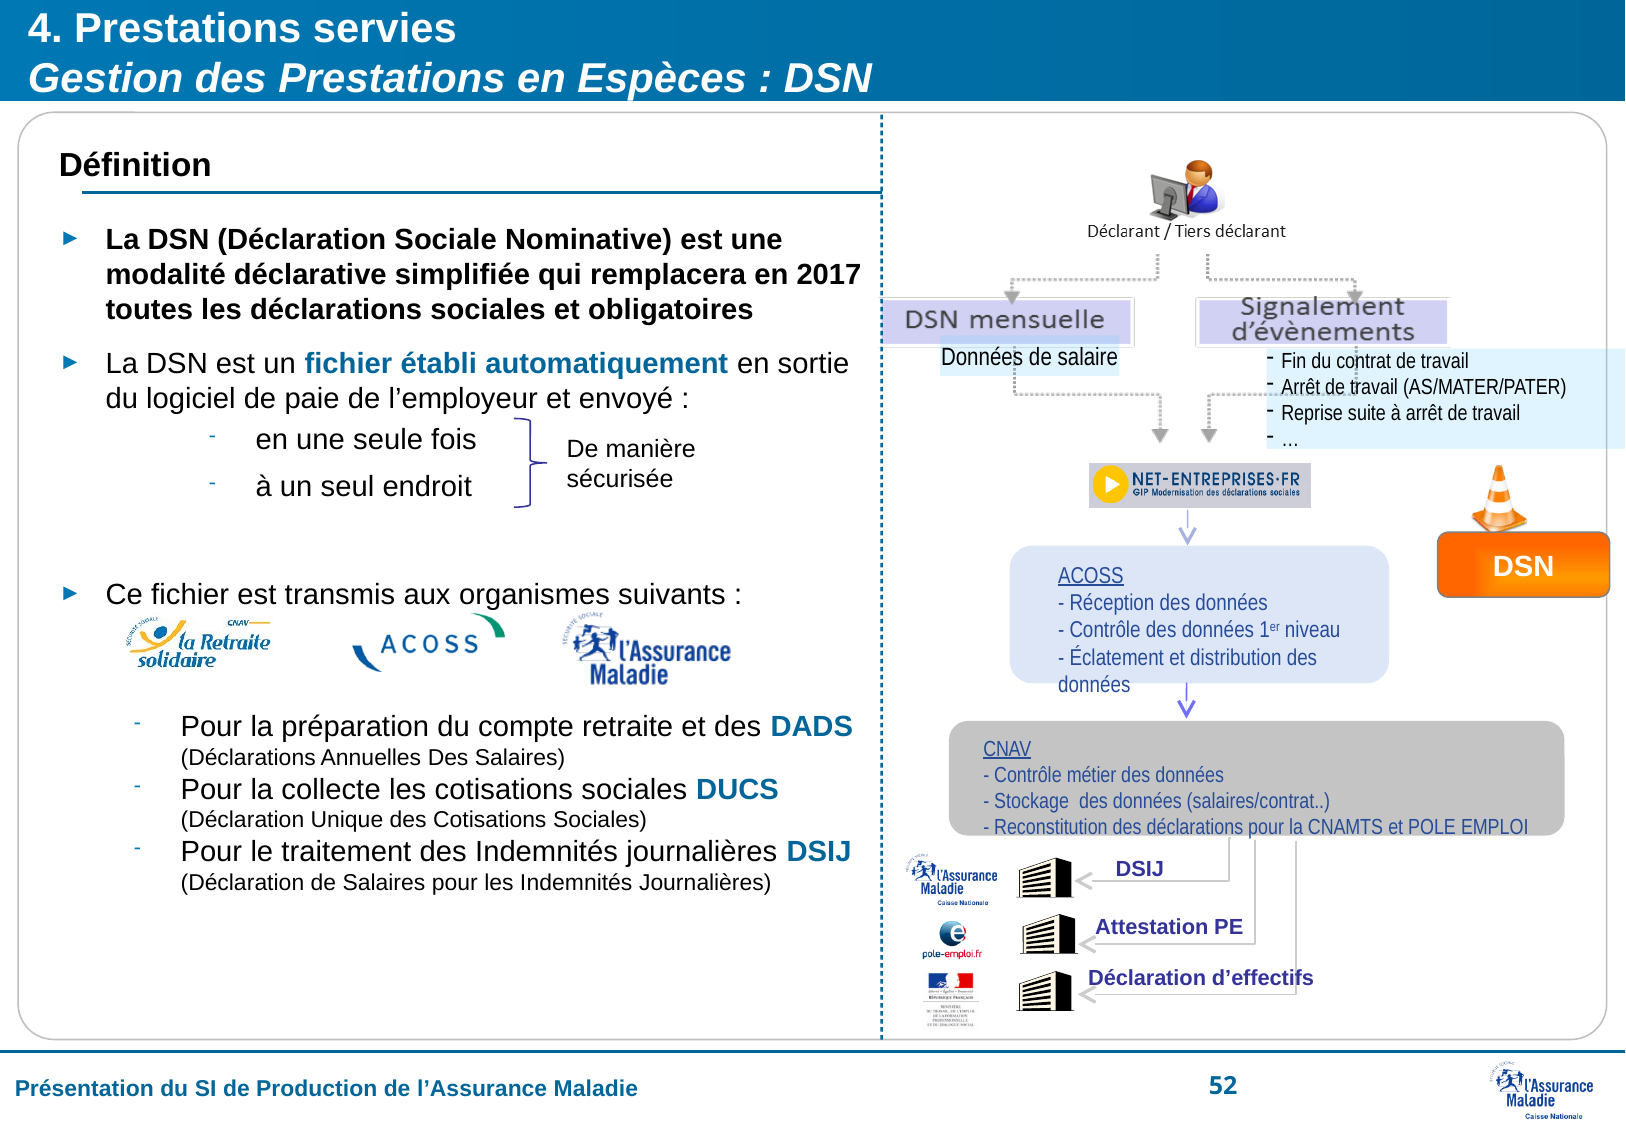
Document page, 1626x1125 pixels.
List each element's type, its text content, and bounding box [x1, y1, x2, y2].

picture [557, 612, 734, 689]
text_box De manière sécurisée [551, 424, 719, 500]
text_box Fin du contrat de travail Arrêt de travail (AS/MATER/PATER) Reprise suite à arrêt de travail … [1266, 348, 1625, 449]
text_box Déclaration d’effectifs [1073, 955, 1390, 998]
text_box DSIJ [1100, 846, 1230, 888]
picture [1089, 463, 1311, 508]
picture [1460, 461, 1538, 532]
picture [1016, 857, 1075, 898]
text_box Données de salaire [940, 335, 1120, 376]
picture [123, 613, 274, 671]
text_box CNAV - Contrôle métier des données - Stockage des données (salaires/contrat..) - Reconstitution des déclarations pour la CNAMTS et POLE EMPLOI [948, 720, 1565, 836]
picture [1484, 1056, 1595, 1120]
picture [1016, 971, 1075, 1011]
text_box Définition La DSN (Déclaration Sociale Nominative) est une modalité déclarative simplifiée qui remplacera en 2017 toutes les déclarations sociales et obligatoires La DSN est un fichier établi automatiquement en sortie du logiciel de paie de l’employeur et envoyé : en une seule fois à un seul endroit Ce fichier est transmis aux organismes suivants : Pour la préparation du compte retraite et des DADS (Déclarations Annuelles Des Salaires) Pour la collecte les cotisations sociales DUCS (Déclaration Unique des Cotisations Sociales) Pour le traitement des Indemnités journalières DSIJ (Déclaration de Salaires pour les Indemnités Journalières) [44, 135, 880, 903]
picture [1020, 914, 1078, 954]
text_box DSN [1437, 532, 1610, 598]
picture [923, 971, 979, 1029]
title 4. Prestations servies Gestion des Prestations en Espèces : DSN [12, 3, 1595, 99]
picture [880, 150, 1451, 458]
text_box Attestation PE [1080, 905, 1288, 947]
text_box ACOSS - Réception des données - Contrôle des données 1er niveau - Éclatement et distribution des données [1009, 545, 1390, 684]
picture [908, 919, 986, 962]
picture [352, 613, 505, 672]
picture [901, 849, 999, 906]
